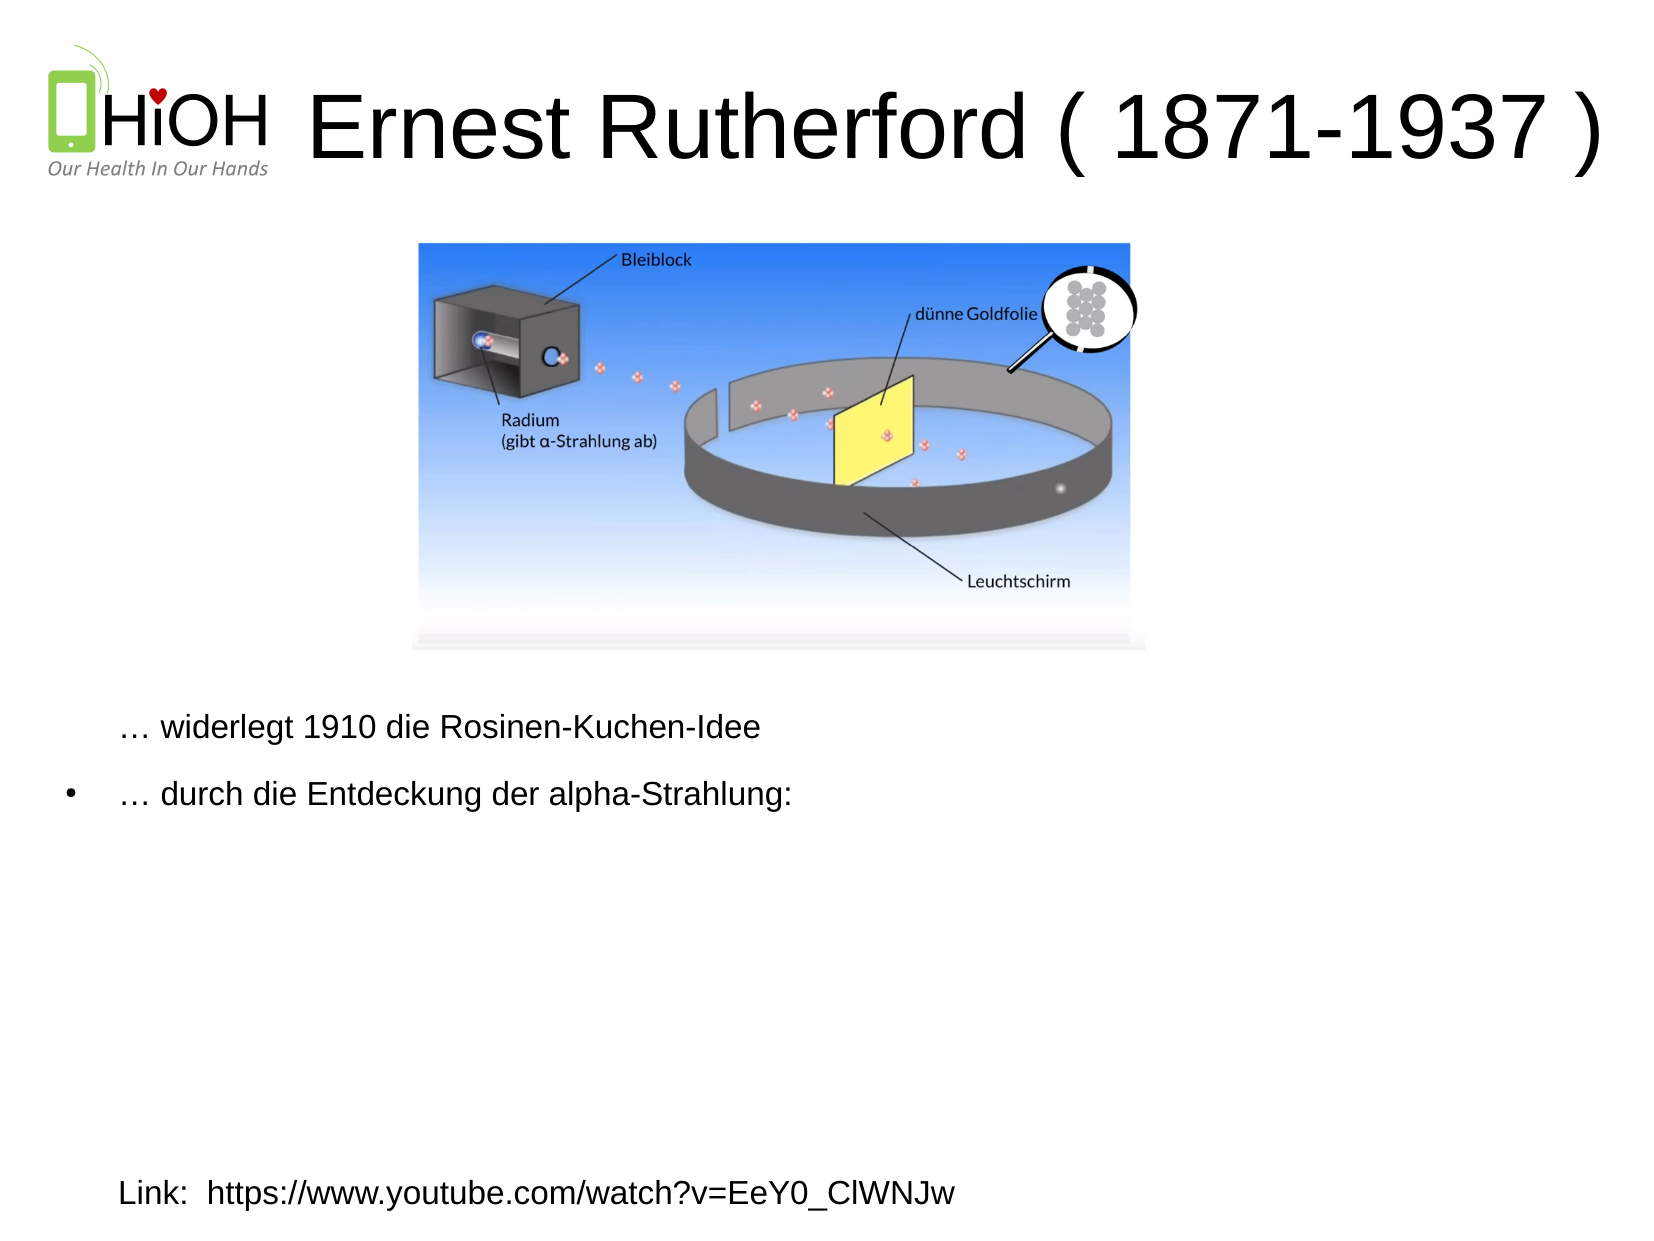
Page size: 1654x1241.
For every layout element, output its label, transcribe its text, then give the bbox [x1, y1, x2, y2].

list … widerlegt 1910 die Rosinen-Kuchen-Idee … durch die Entdeckung der alpha-Strahlung: Link: https://www.youtube.com/watch?v=EeY0_ClWNJw [47, 708, 1536, 1241]
picture [412, 232, 1146, 650]
title Ernest Rutherford ( 1871-1937 ) [212, 23, 1654, 231]
picture [31, 30, 296, 201]
